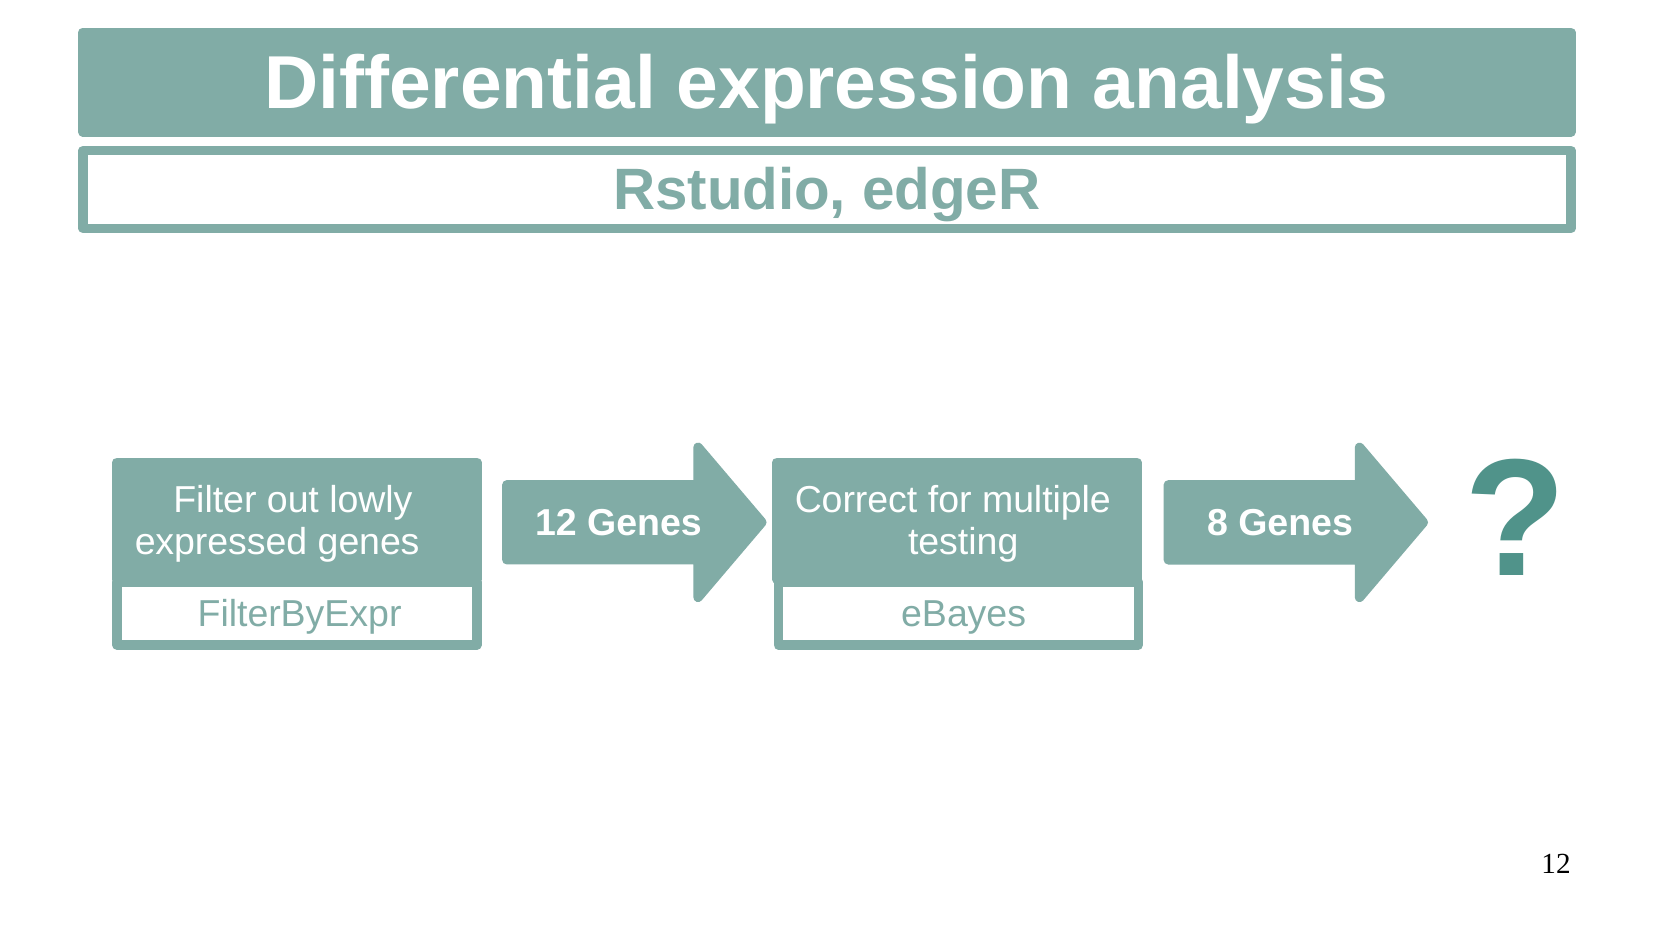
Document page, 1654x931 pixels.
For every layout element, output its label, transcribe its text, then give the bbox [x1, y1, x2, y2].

title Differential expression analysis [82, 32, 1571, 132]
title Rstudio, edgeR [82, 150, 1572, 229]
text_box FilterByExpr [116, 581, 477, 646]
text_box ? [1449, 417, 1582, 619]
text_box Filter out lowly expressed genes [116, 462, 477, 577]
text_box eBayes [778, 581, 1139, 646]
text_box Correct for multiple testing [776, 462, 1137, 577]
text_box 12 Genes [506, 447, 762, 598]
text_box 8 Genes [1168, 447, 1424, 598]
